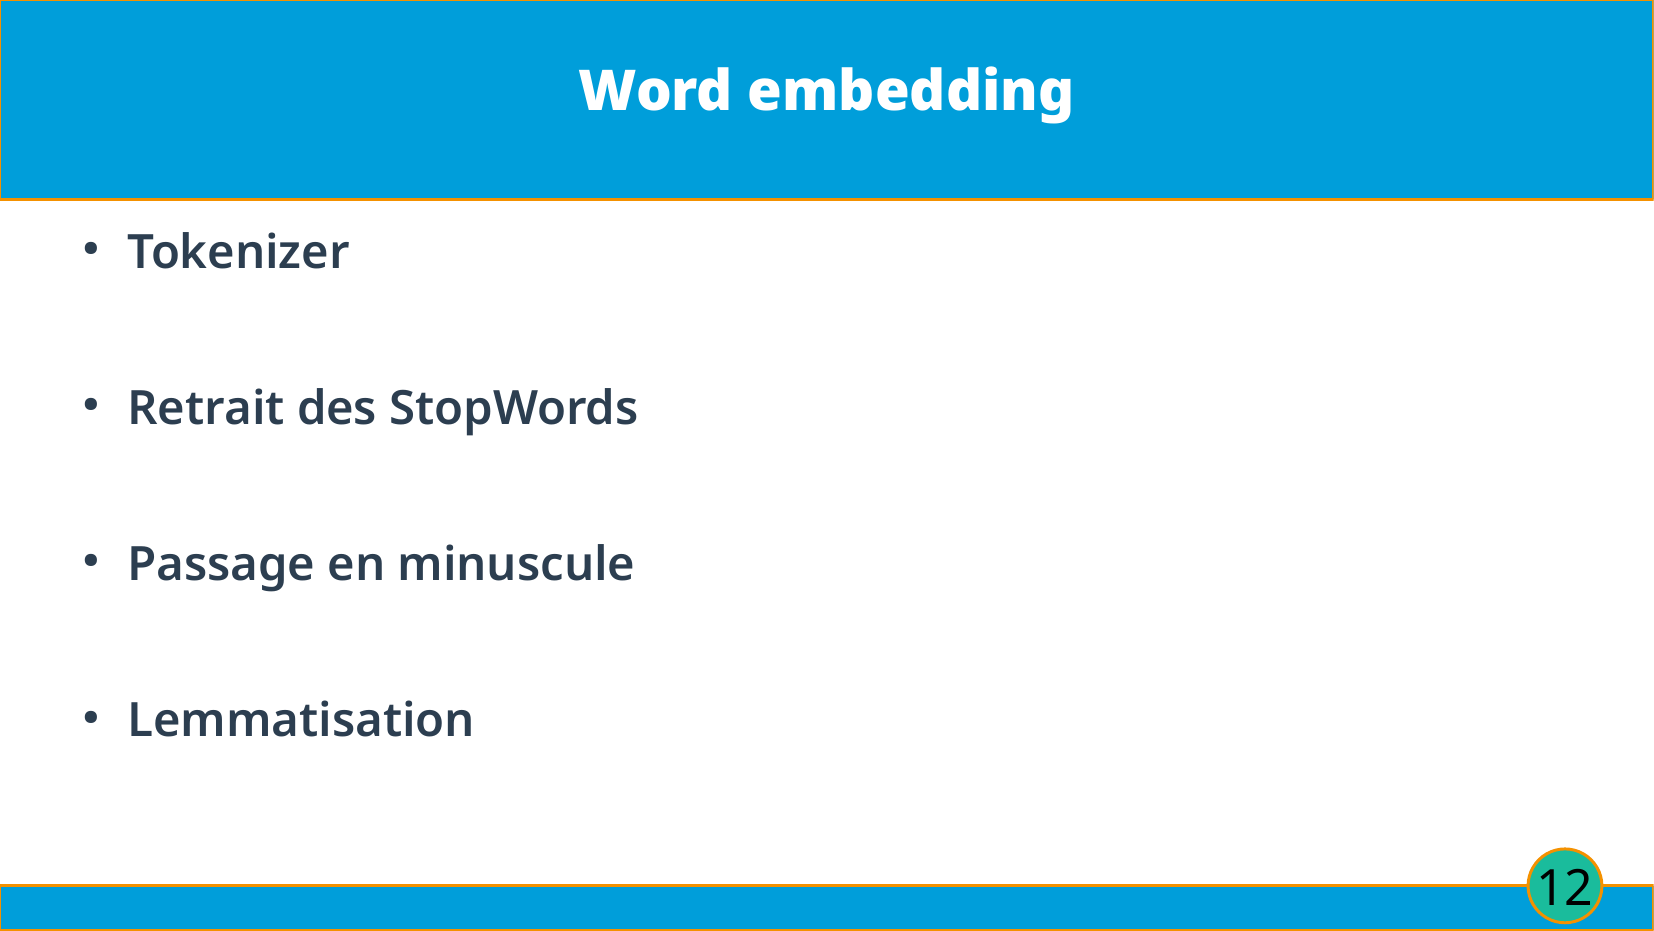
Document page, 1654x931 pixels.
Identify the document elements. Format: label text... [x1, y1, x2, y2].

list Tokenizer Retrait des StopWords Passage en minuscule Lemmatisation [82, 217, 1571, 758]
title Word embedding [59, 29, 1595, 148]
